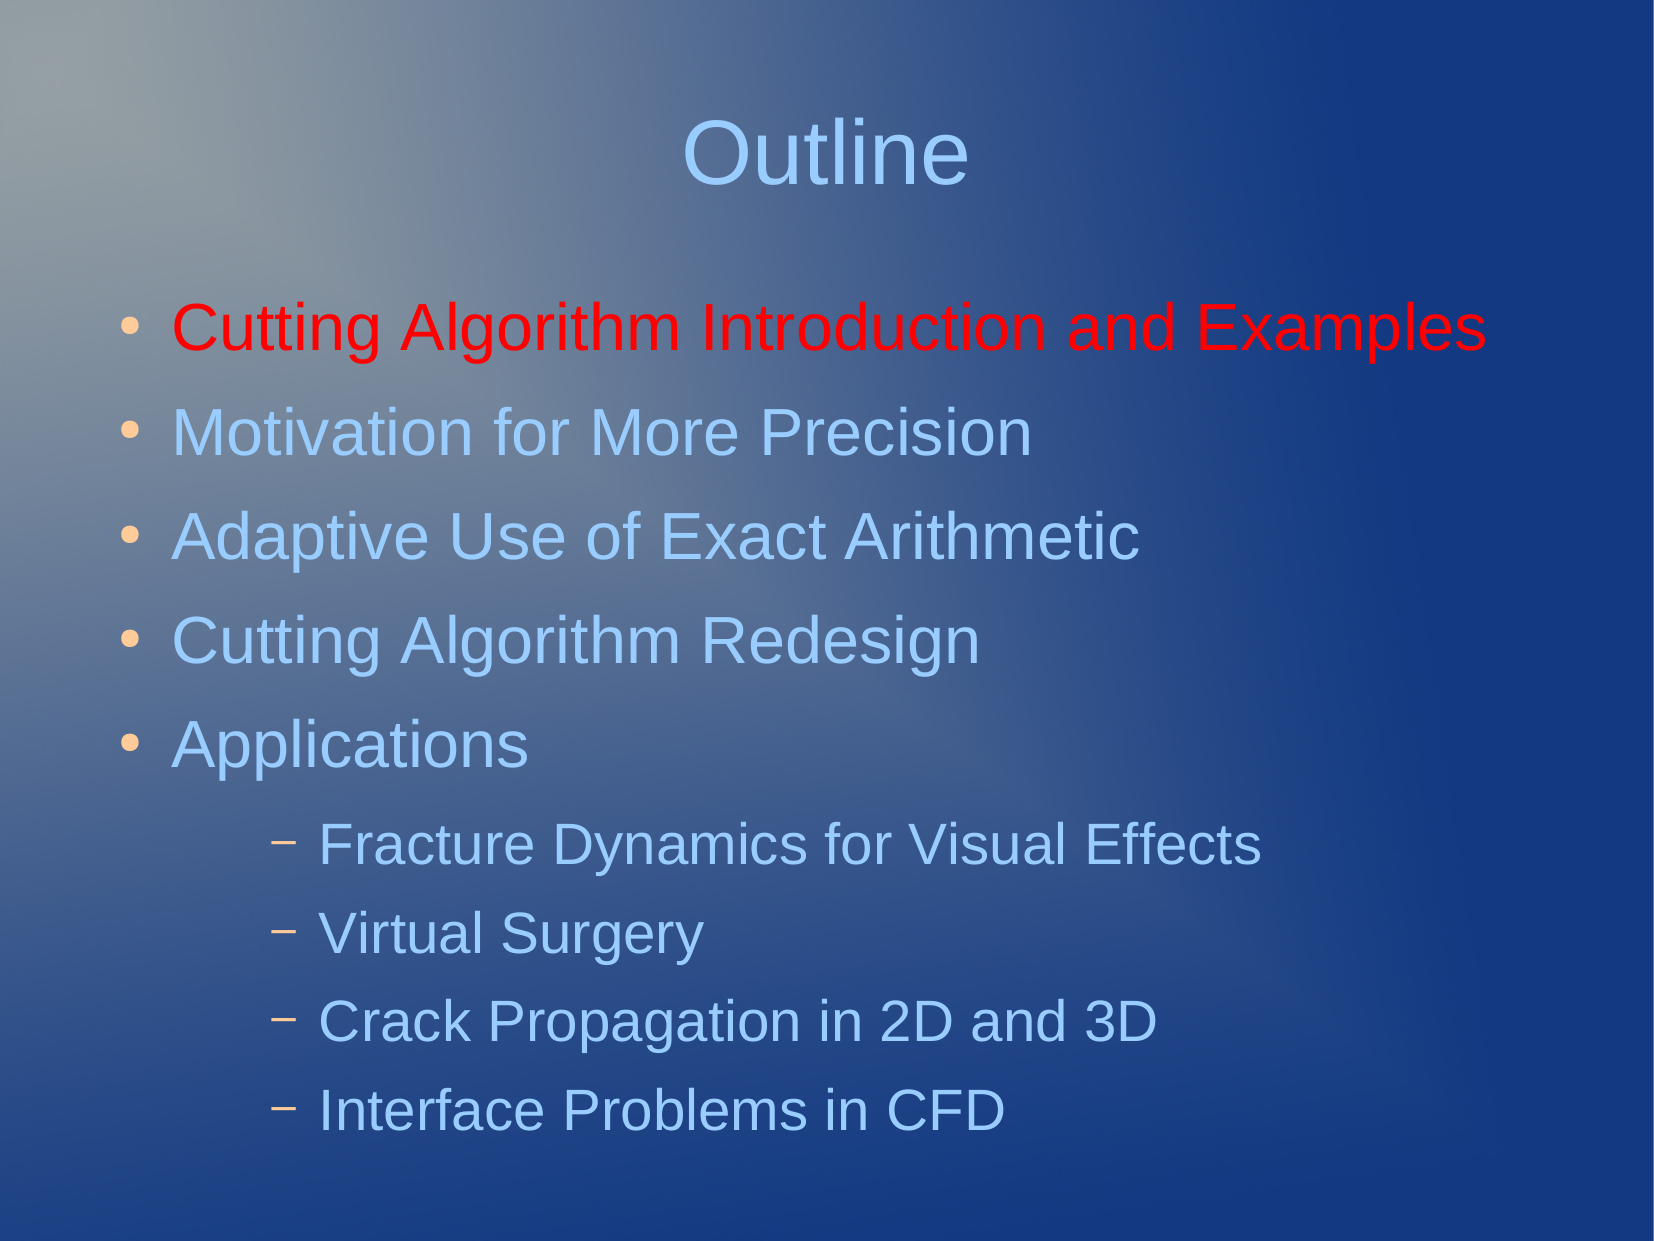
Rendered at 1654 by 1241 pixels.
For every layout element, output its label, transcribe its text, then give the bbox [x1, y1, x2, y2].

list Cutting Algorithm Introduction and Examples Motivation for More Precision Adaptive Use of Exact Arithmetic Cutting Algorithm Redesign Applications Fracture Dynamics for Visual Effects Virtual Surgery Crack Propagation in 2D and 3D Interface Problems in CFD [82, 290, 1571, 1142]
title Outline [82, 49, 1571, 257]
picture [0, 0, 1654, 1241]
